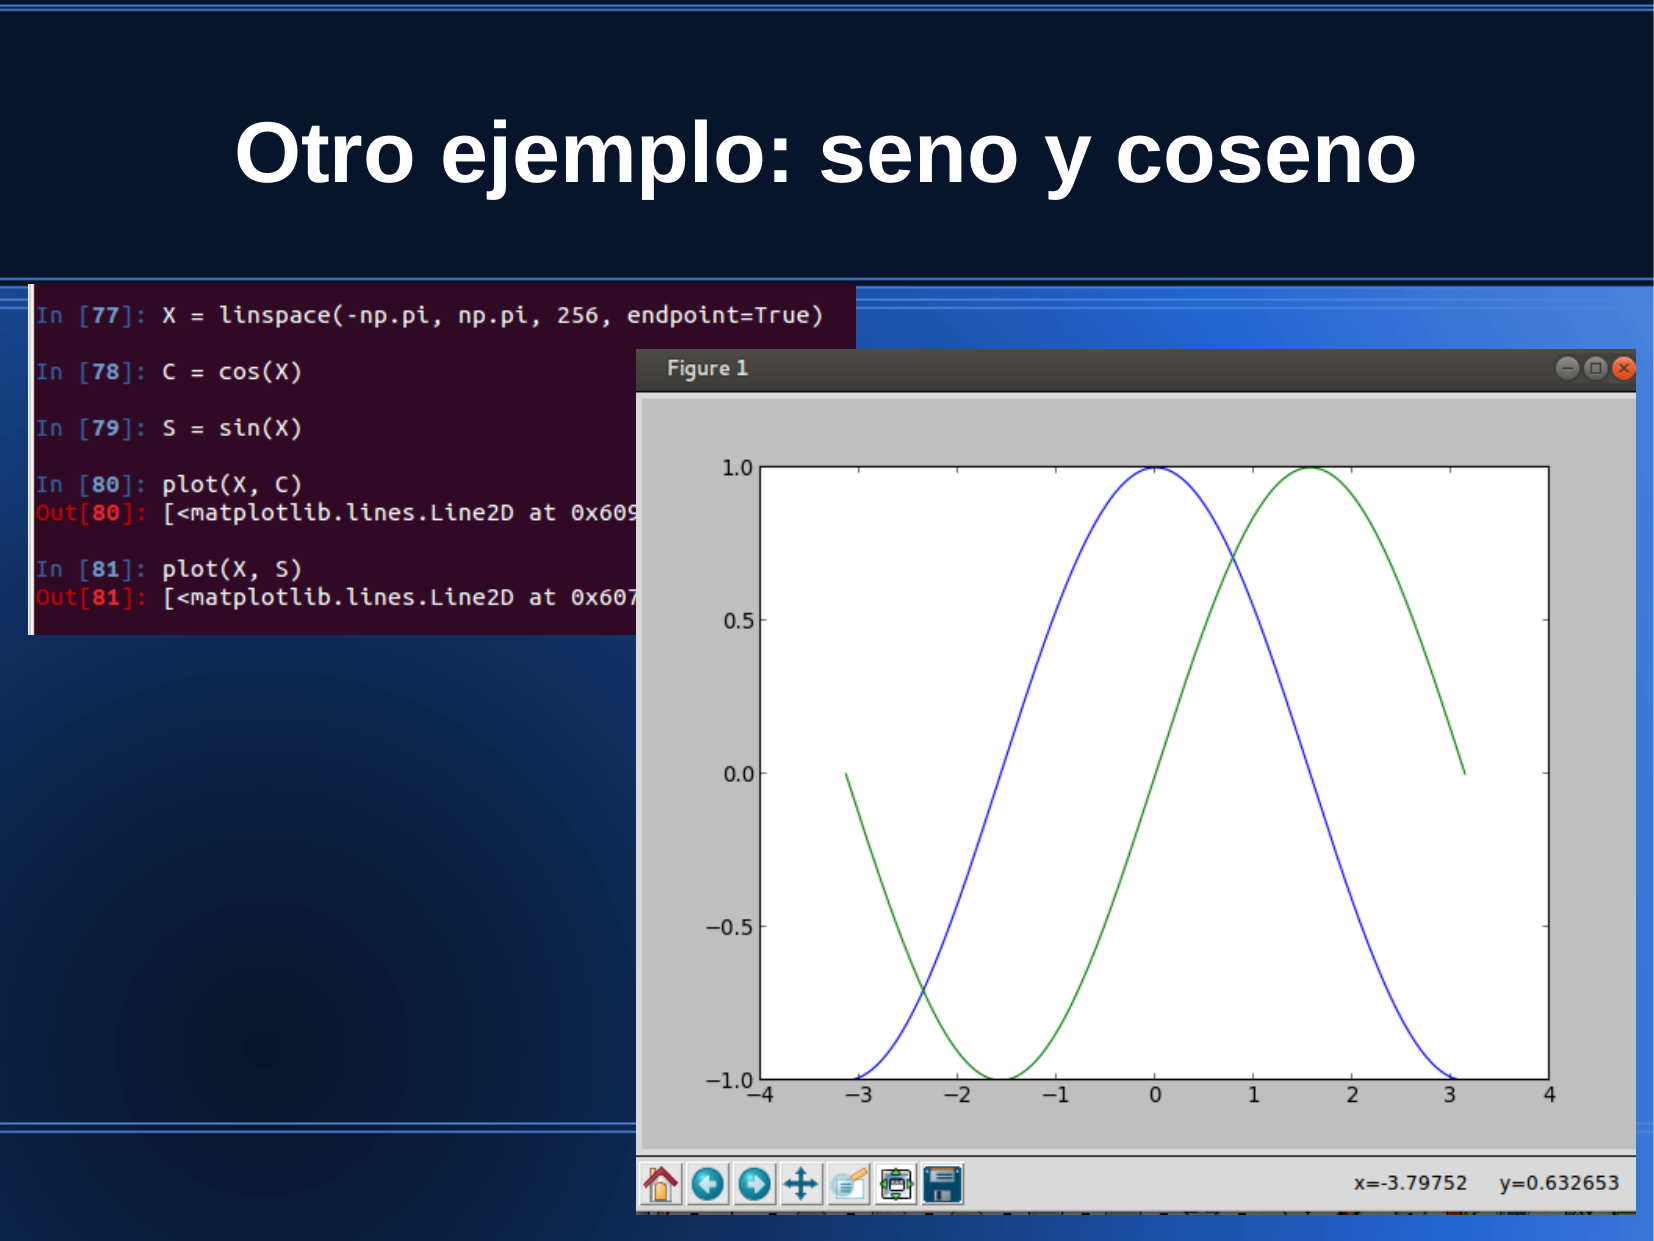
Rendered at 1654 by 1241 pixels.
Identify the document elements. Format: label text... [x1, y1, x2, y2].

title Otro ejemplo: seno y coseno [82, 49, 1571, 257]
picture [0, 0, 1654, 1241]
